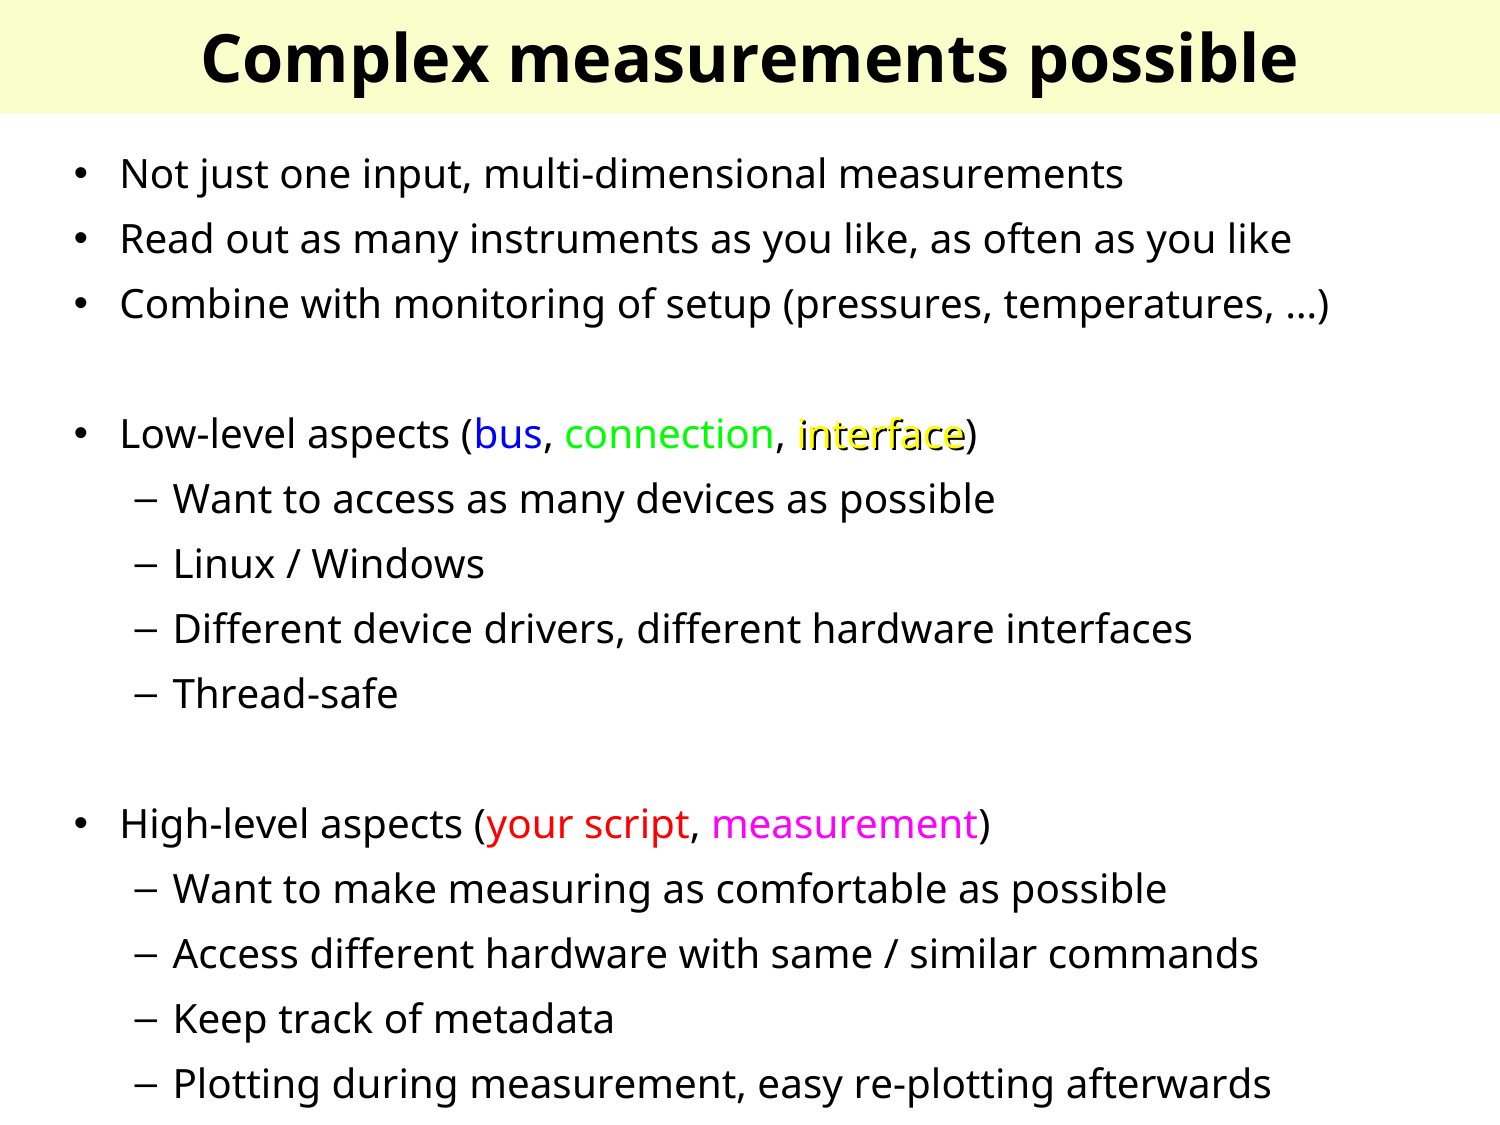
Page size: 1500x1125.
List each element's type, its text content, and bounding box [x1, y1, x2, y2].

list Not just one input, multi-dimensional measurements Read out as many instruments as you like, as often as you like Combine with monitoring of setup (pressures, temperatures, …) Low-level aspects (bus, connection, interface) Want to access as many devices as possible Linux / Windows Different device drivers, different hardware interfaces Thread-safe High-level aspects (your script, measurement) Want to make measuring as comfortable as possible Access different hardware with same / similar commands Keep track of metadata Plotting during measurement, easy re-plotting afterwards [59, 137, 1500, 1125]
title Complex measurements possible [0, 0, 1500, 114]
